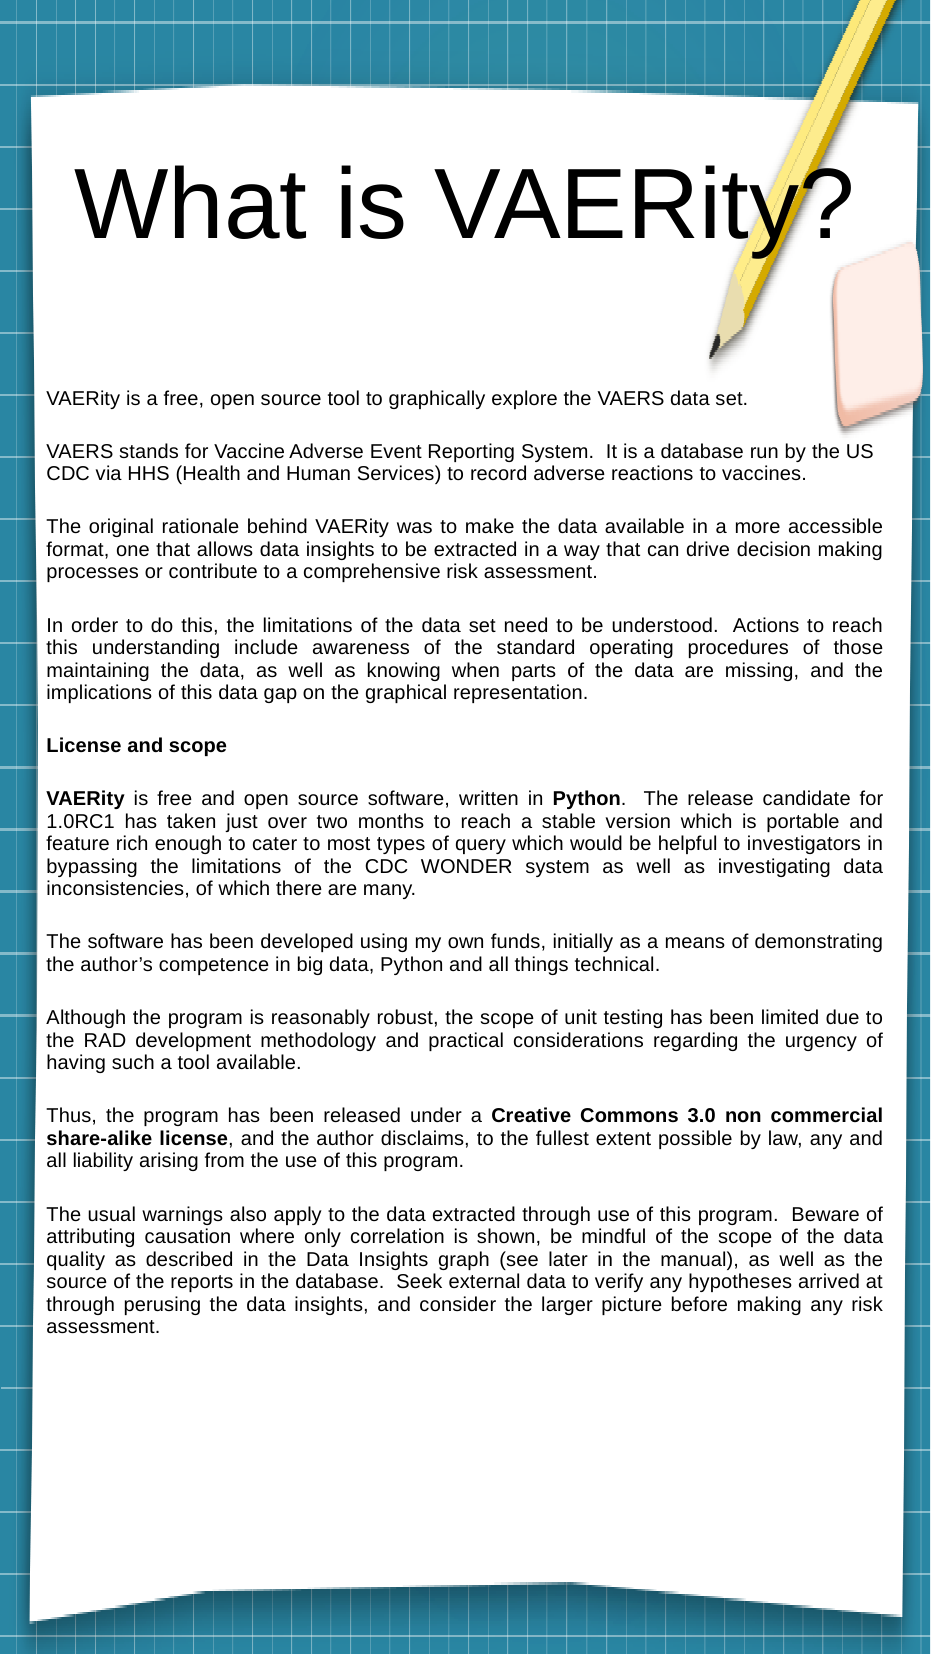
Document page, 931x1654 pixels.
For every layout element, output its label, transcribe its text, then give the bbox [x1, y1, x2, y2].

list VAERity is a free, open source tool to graphically explore the VAERS data set. VAERS stands for Vaccine Adverse Event Reporting System. It is a database run by the US CDC via HHS (Health and Human Services) to record adverse reactions to vaccines. The original rationale behind VAERity was to make the data available in a more accessible format, one that allows data insights to be extracted in a way that can drive decision making processes or contribute to a comprehensive risk assessment. In order to do this, the limitations of the data set need to be understood. Actions to reach this understanding include awareness of the standard operating procedures of those maintaining the data, as well as knowing when parts of the data are missing, and the implications of this data gap on the graphical representation. License and scope VAERity is free and open source software, written in Python. The release candidate for 1.0RC1 has taken just over two months to reach a stable version which is portable and feature rich enough to cater to most types of query which would be helpful to investigators in bypassing the limitations of the CDC WONDER system as well as investigating data inconsistencies, of which there are many. The software has been developed using my own funds, initially as a means of demonstrating the author’s competence in big data, Python and all things technical. Although the program is reasonably robust, the scope of unit testing has been limited due to the RAD development methodology and practical considerations regarding the urgency of having such a tool available. Thus, the program has been released under a Creative Commons 3.0 non commercial share-alike license, and the author disclaims, to the fullest extent possible by law, any and all liability arising from the use of this program. The usual warnings also apply to the data extracted through use of this program. Beware of attributing causation where only correlation is shown, be mindful of the scope of the data quality as described in the Data Insights graph (see later in the manual), as well as the source of the reports in the database. Seek external data to verify any hypotheses arrived at through perusing the data insights, and consider the larger picture before making any risk assessment. [46, 386, 884, 1346]
title What is VAERity? [46, 65, 884, 342]
picture [0, 0, 931, 1654]
